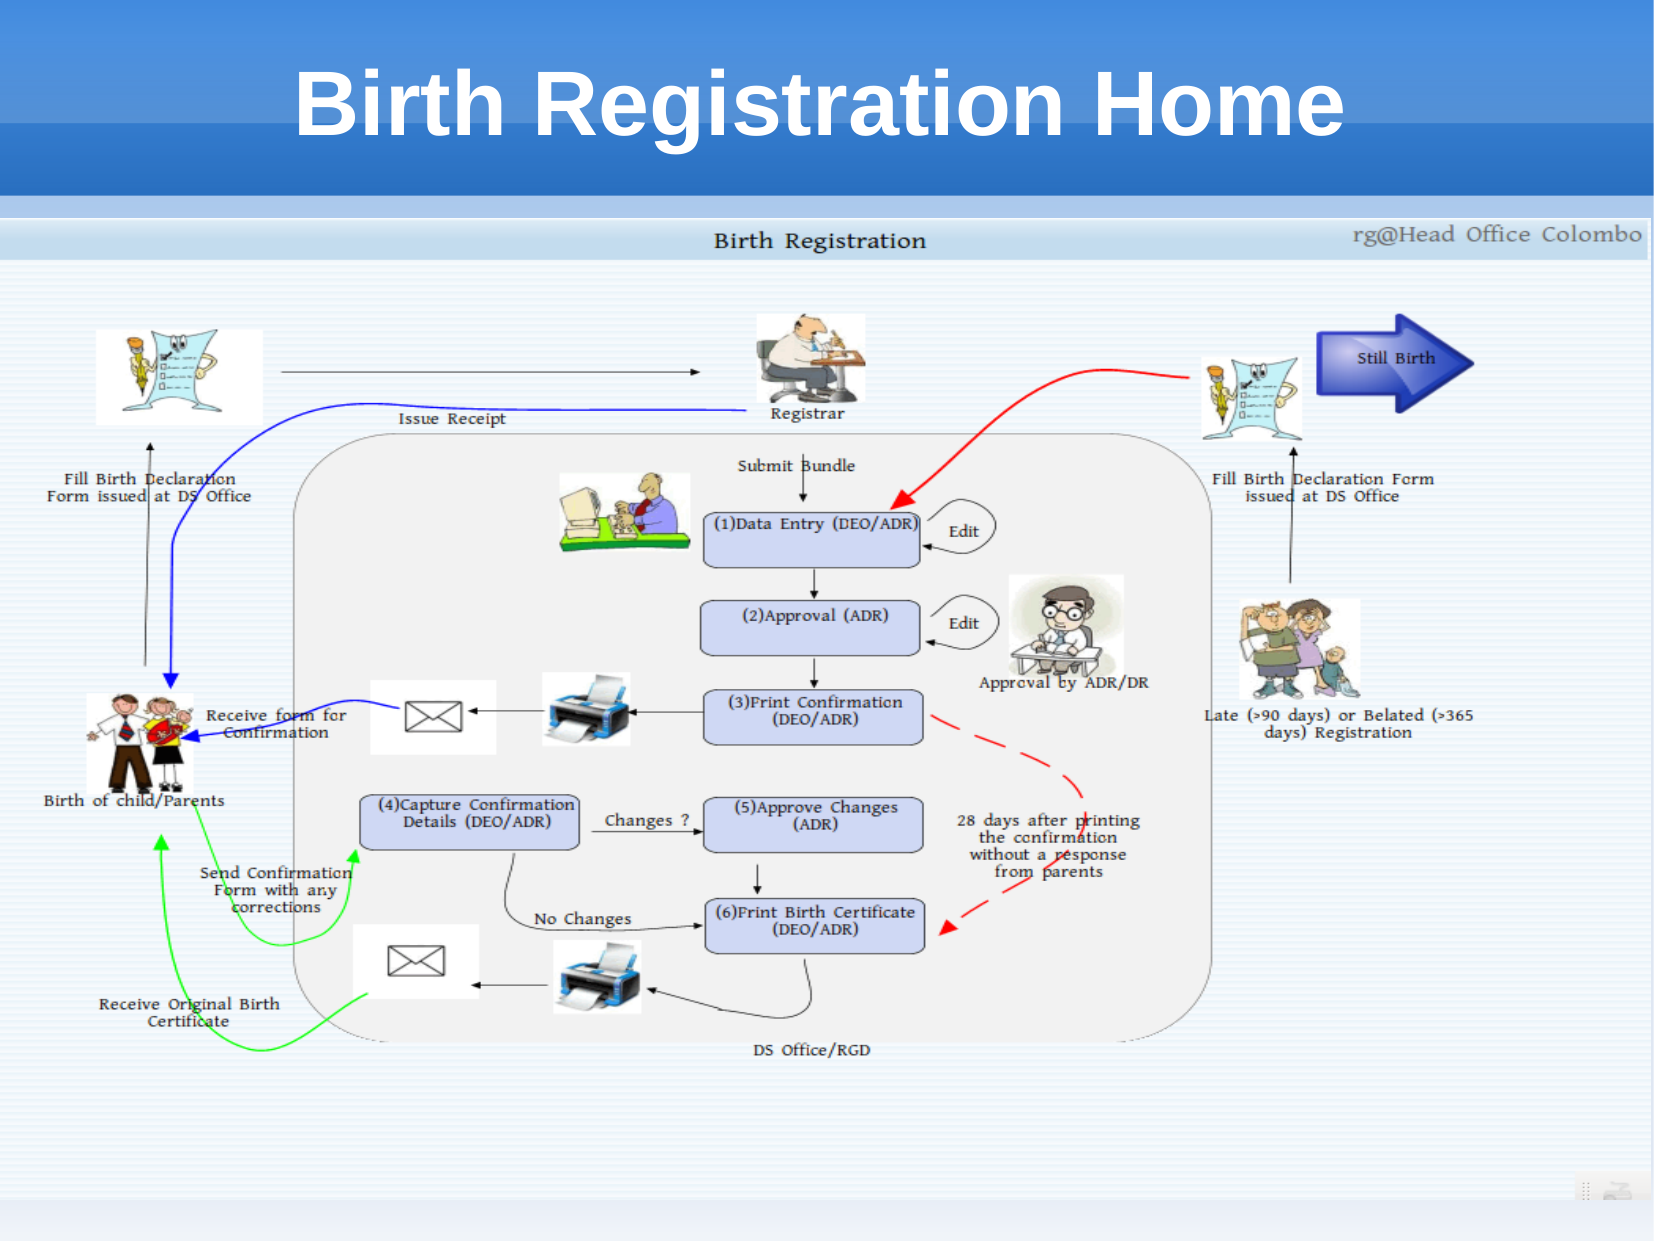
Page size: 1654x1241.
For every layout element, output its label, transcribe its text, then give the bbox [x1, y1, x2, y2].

picture [0, 0, 1654, 1241]
title Birth Registration Home [76, 7, 1565, 200]
